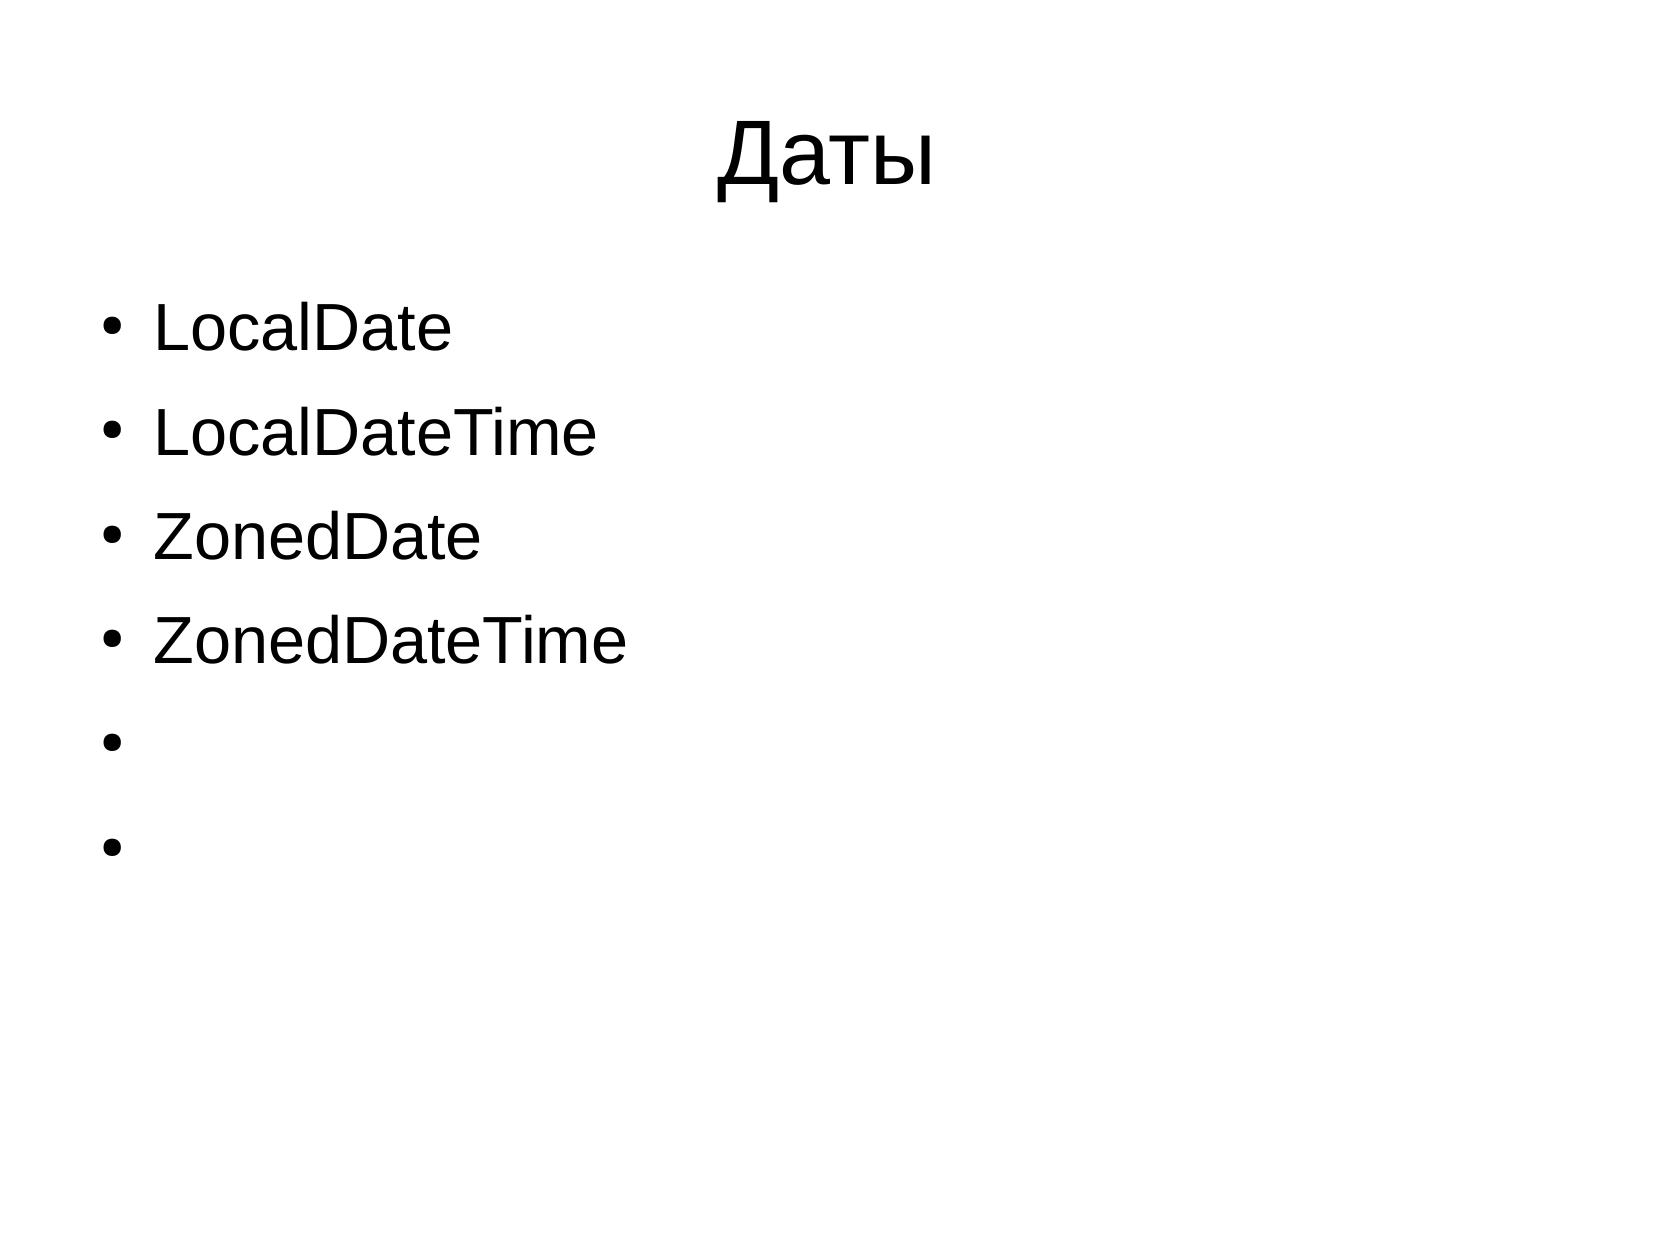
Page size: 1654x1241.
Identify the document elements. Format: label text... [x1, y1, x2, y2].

list LocalDate LocalDateTime ZonedDate ZonedDateTime [82, 290, 1571, 1010]
title Даты [82, 49, 1571, 257]
